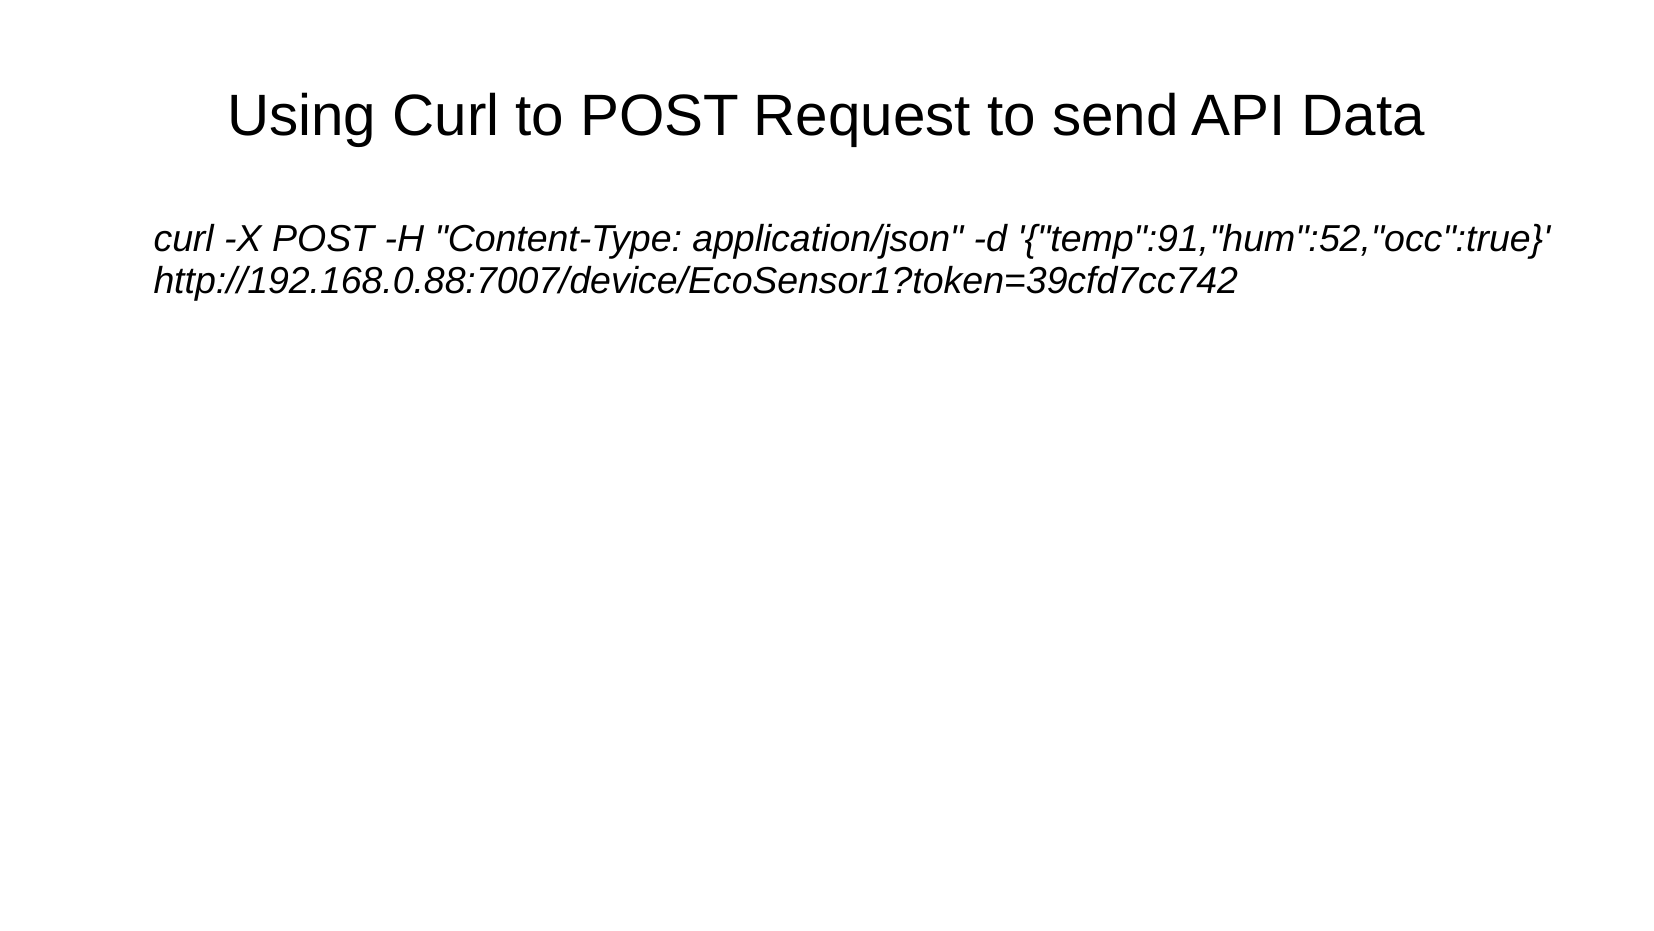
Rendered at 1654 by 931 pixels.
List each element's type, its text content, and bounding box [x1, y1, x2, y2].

list curl -X POST -H "Content-Type: application/json" -d '{"temp":91,"hum":52,"occ":true}' http://192.168.0.88:7007/device/EcoSensor1?token=39cfd7cc742 [82, 217, 1571, 758]
title Using Curl to POST Request to send API Data [82, 37, 1571, 193]
